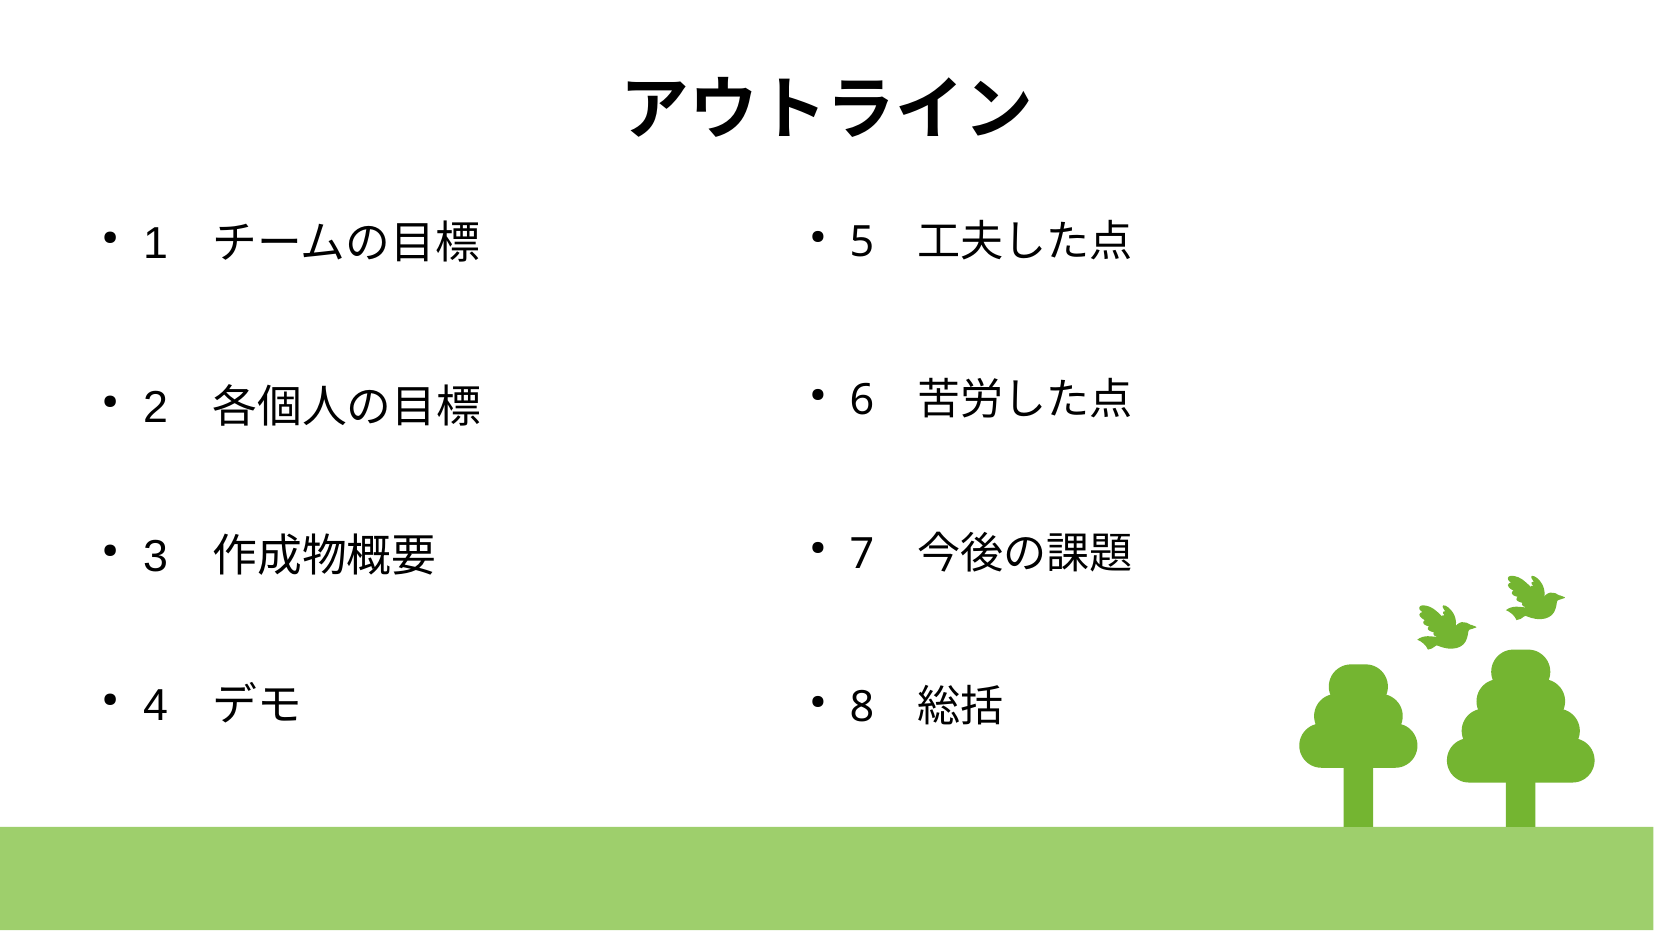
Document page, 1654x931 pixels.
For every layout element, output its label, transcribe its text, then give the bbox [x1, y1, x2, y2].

list 1 チームの目標 2 各個人の目標 3 作成物概要 4 デモ [88, 206, 797, 739]
list 5 工夫した点 6 苦労した点 7 今後の課題 8 総括 [797, 206, 1518, 739]
title アウトライン [88, 29, 1565, 178]
